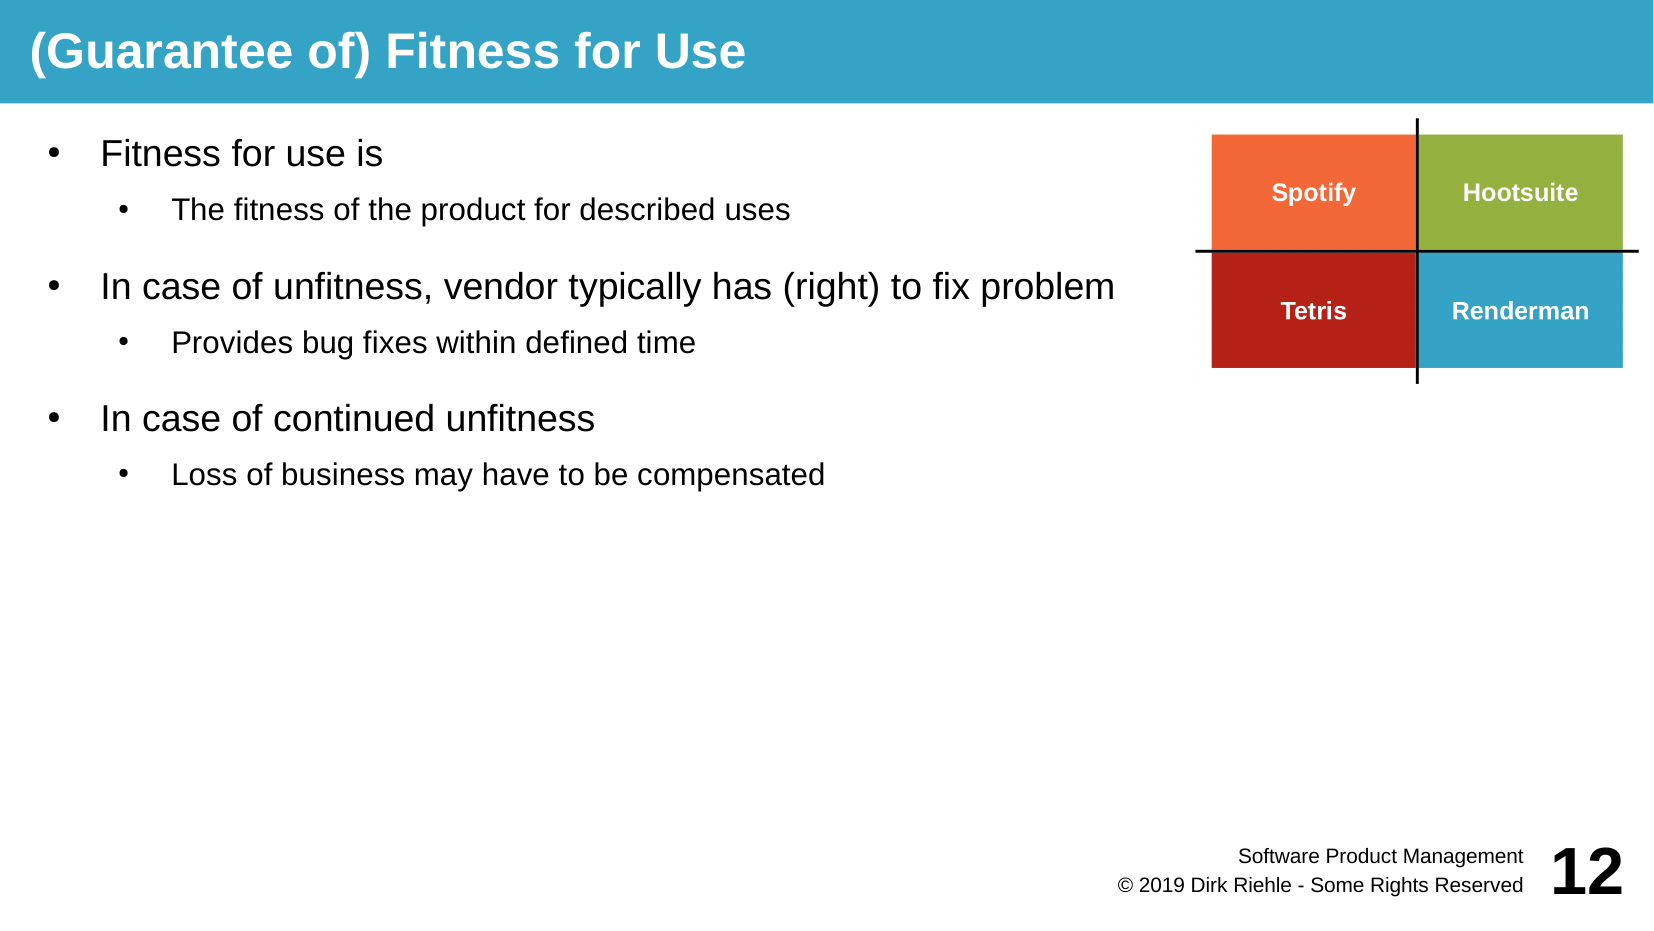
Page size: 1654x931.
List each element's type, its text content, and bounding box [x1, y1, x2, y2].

list Fitness for use is The fitness of the product for described uses In case of unfitness, vendor typically has (right) to fix problem Provides bug fixes within defined time In case of continued unfitness Loss of business may have to be compensated [29, 132, 1625, 813]
title (Guarantee of) Fitness for Use [0, 0, 1654, 104]
picture [1195, 118, 1639, 384]
